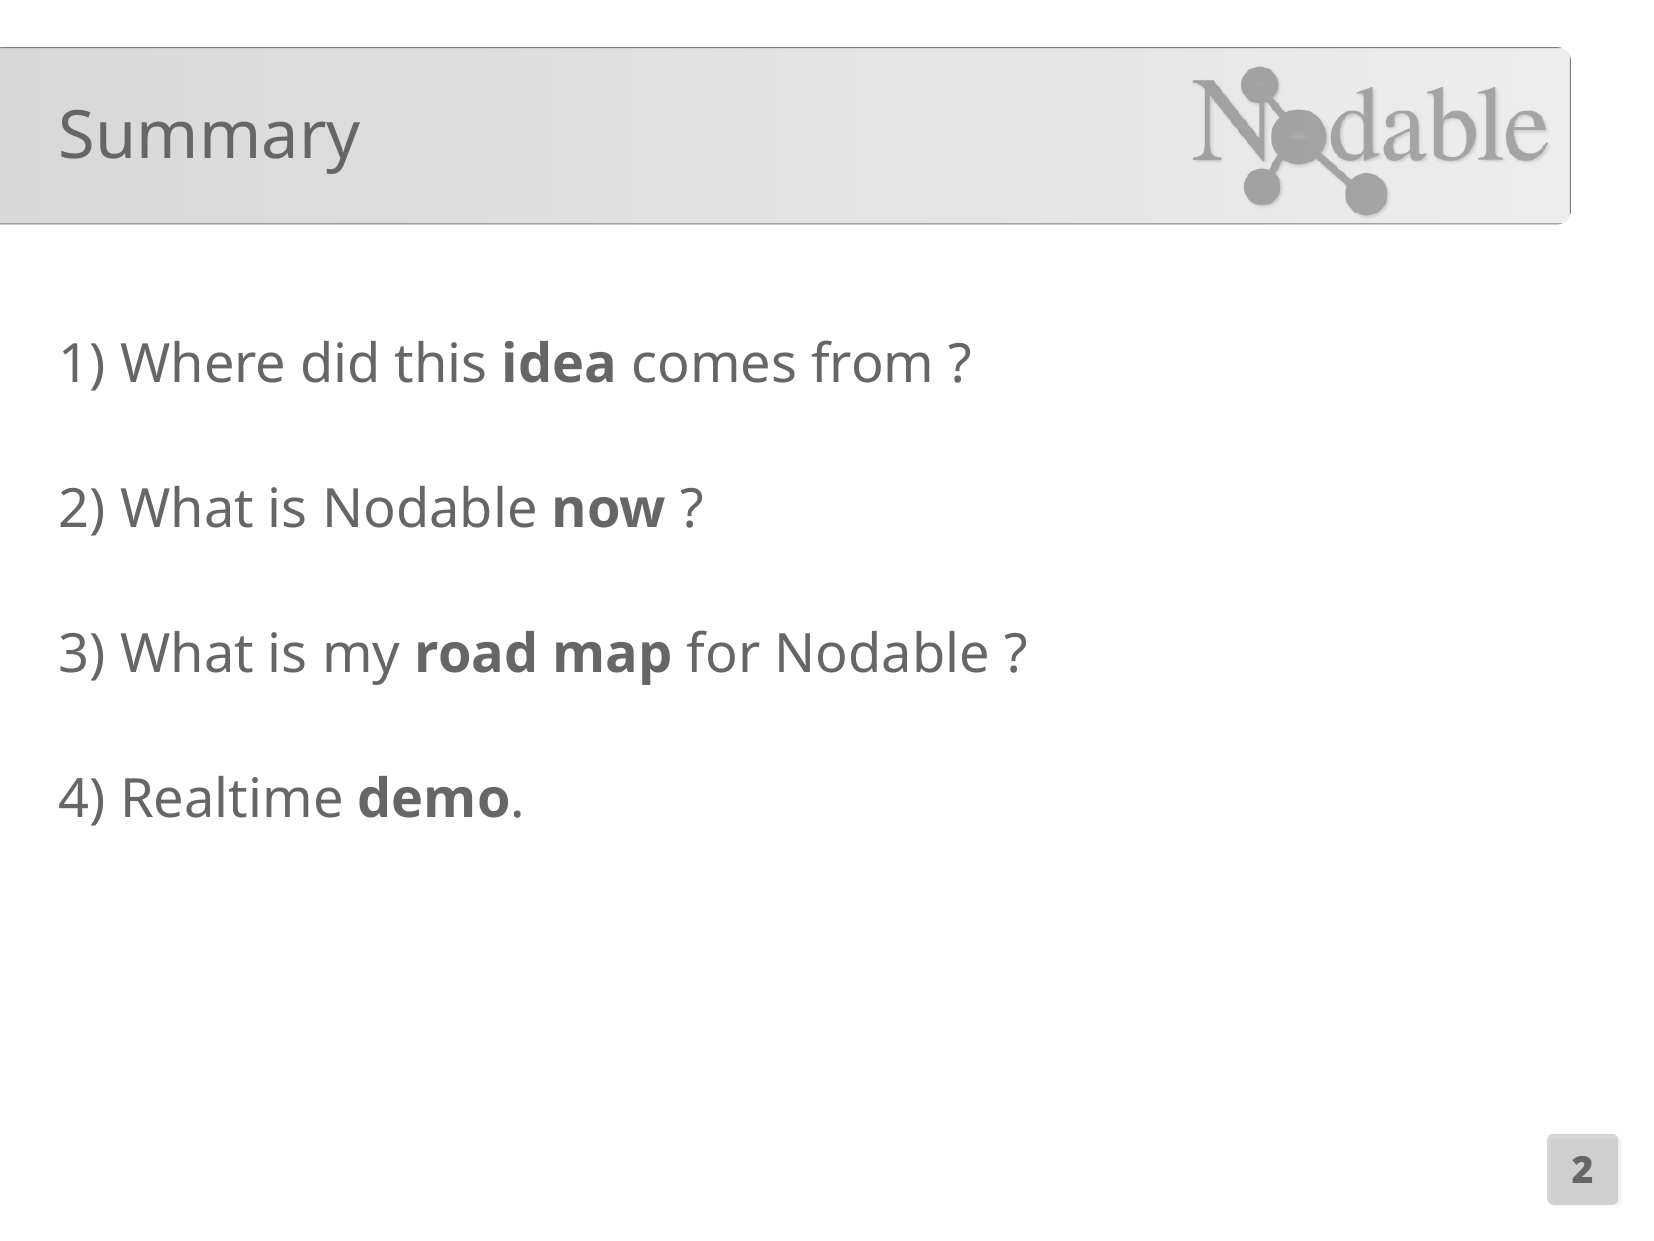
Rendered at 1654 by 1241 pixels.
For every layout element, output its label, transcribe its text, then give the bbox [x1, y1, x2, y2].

title Summary [59, 59, 1075, 207]
list Where did this idea comes from ? What is Nodable now ? What is my road map for Nodable ? Realtime demo. [59, 324, 1565, 1093]
